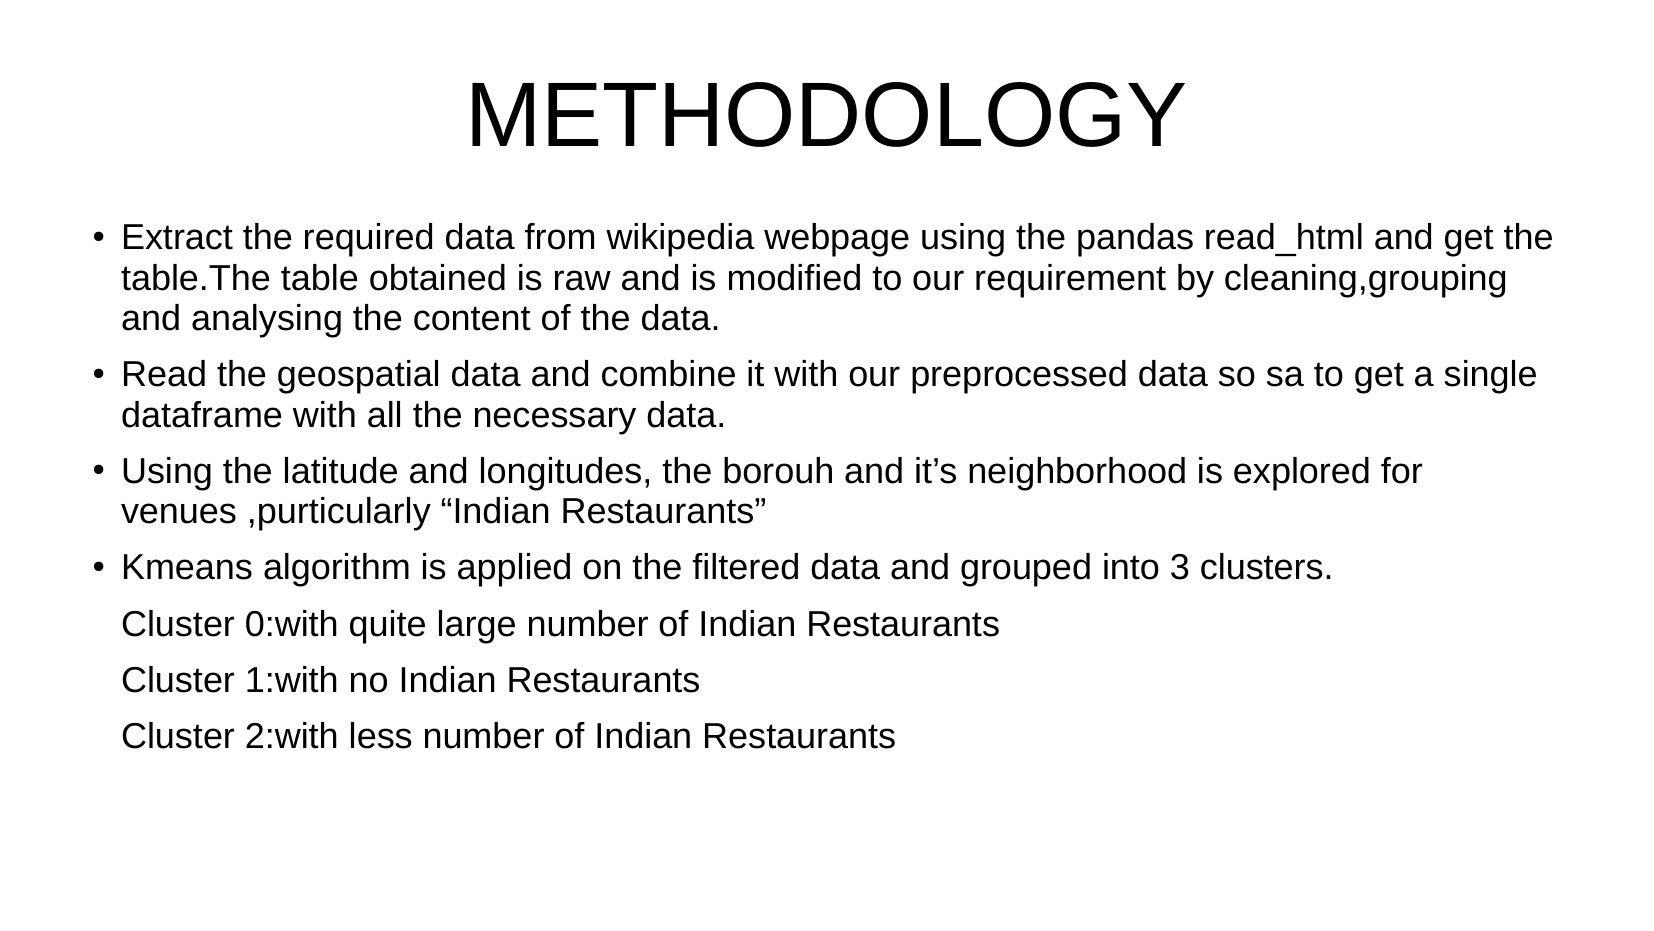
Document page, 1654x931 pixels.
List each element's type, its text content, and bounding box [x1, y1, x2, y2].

list Extract the required data from wikipedia webpage using the pandas read_html and get the table.The table obtained is raw and is modified to our requirement by cleaning,grouping and analysing the content of the data. Read the geospatial data and combine it with our preprocessed data so sa to get a single dataframe with all the necessary data. Using the latitude and longitudes, the borouh and it’s neighborhood is explored for venues ,purticularly “Indian Restaurants” Kmeans algorithm is applied on the filtered data and grouped into 3 clusters. Cluster 0:with quite large number of Indian Restaurants Cluster 1:with no Indian Restaurants Cluster 2:with less number of Indian Restaurants [82, 217, 1571, 758]
title METHODOLOGY [82, 37, 1571, 193]
